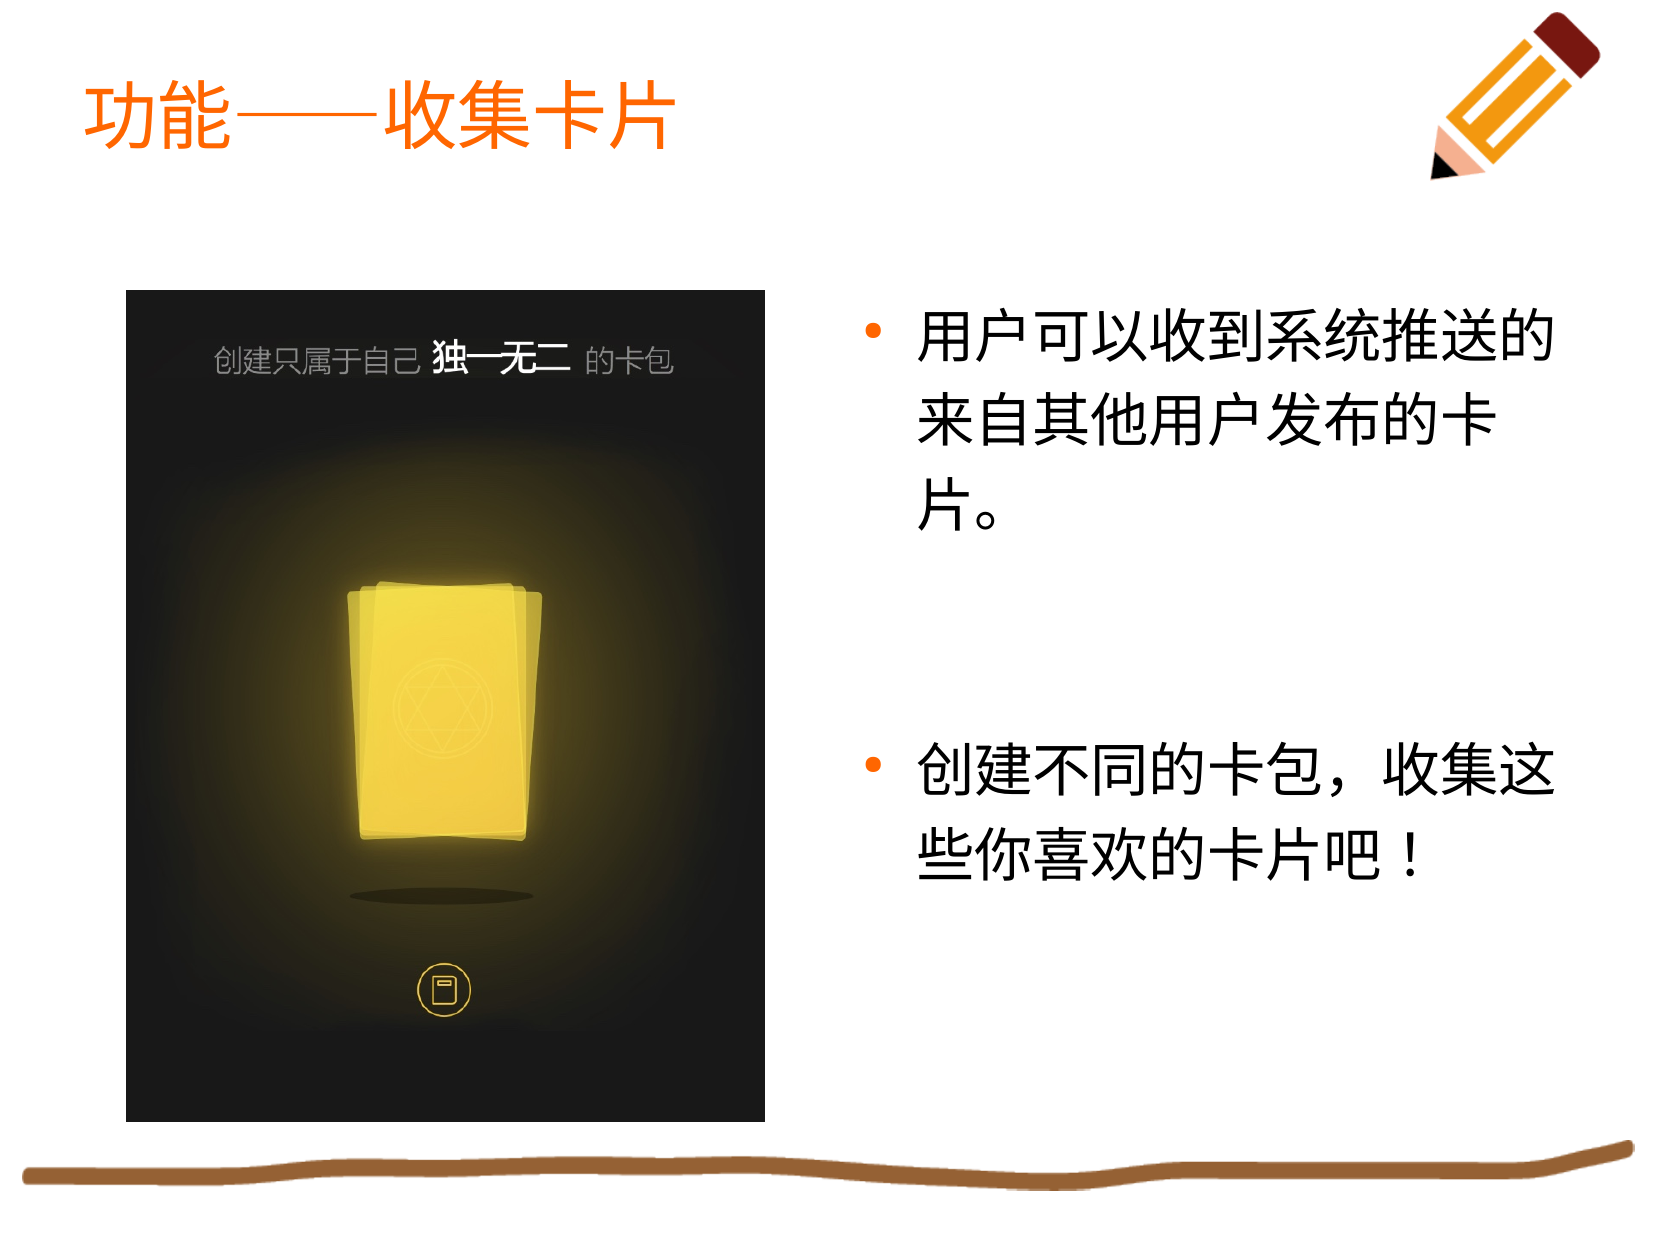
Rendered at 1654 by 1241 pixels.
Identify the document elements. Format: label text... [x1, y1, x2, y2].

picture [22, 1140, 1635, 1191]
list 创建不同的卡包，收集这些你喜欢的卡片吧！ [845, 724, 1572, 1121]
title 功能——收集卡片 [82, 49, 1430, 172]
picture [1430, 12, 1601, 181]
list 用户可以收到系统推送的来自其他用户发布的卡片。 [845, 290, 1572, 687]
picture [126, 290, 765, 1122]
